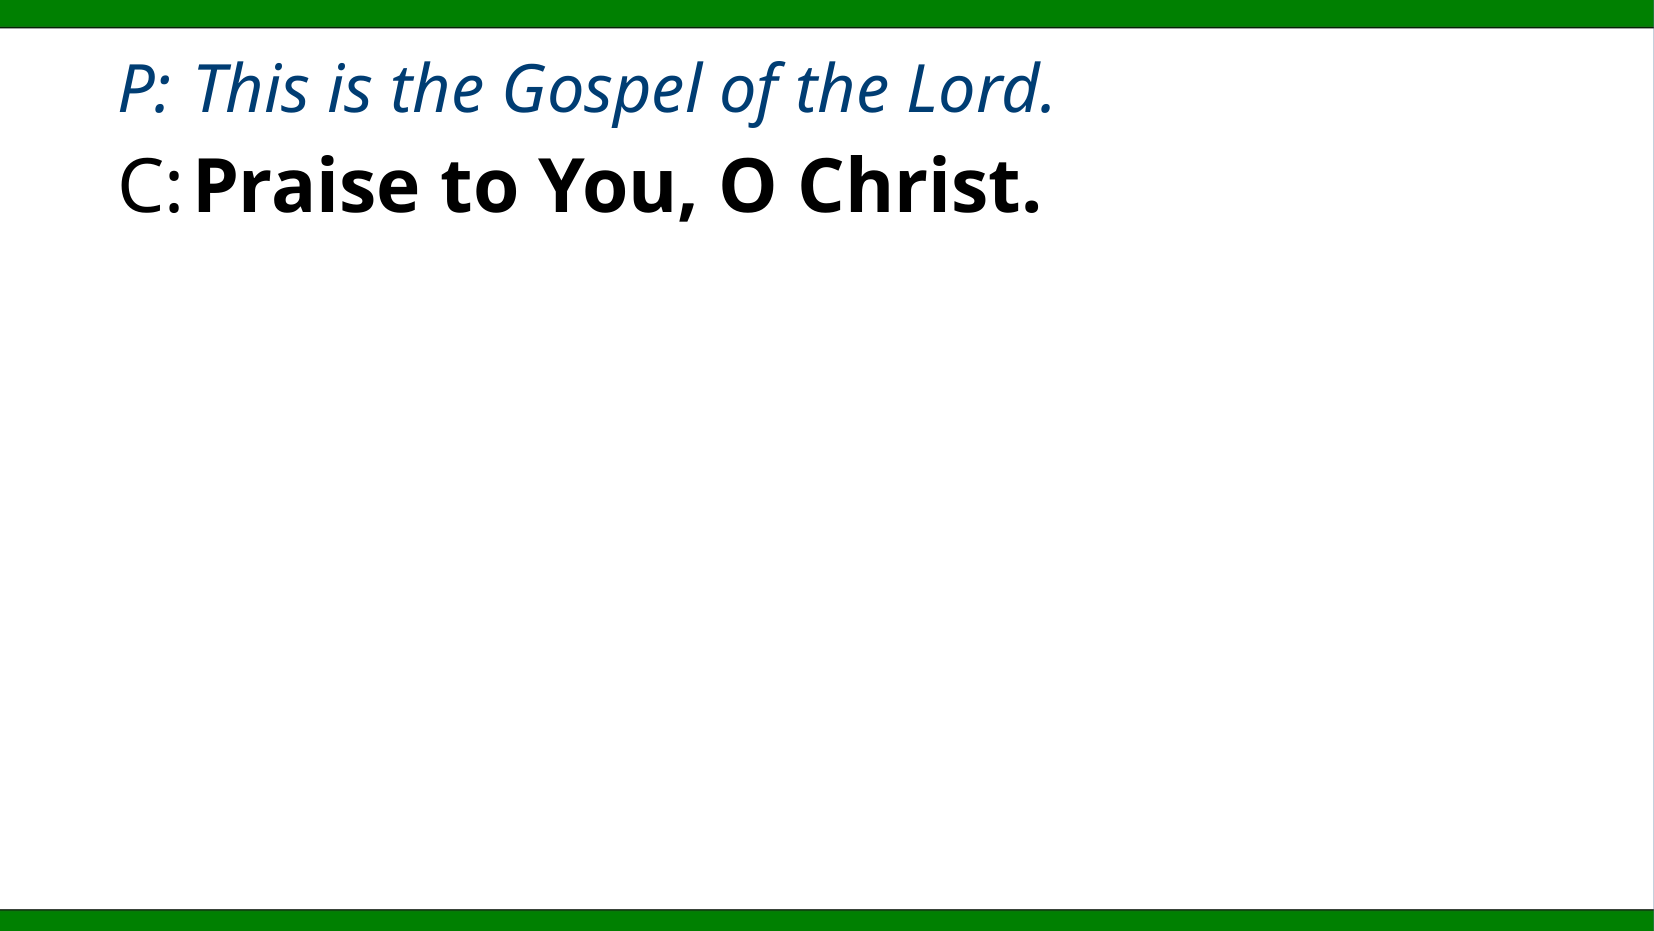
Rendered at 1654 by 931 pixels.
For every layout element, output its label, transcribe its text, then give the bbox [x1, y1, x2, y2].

picture [0, 0, 1654, 931]
text_box P: This is the Gospel of the Lord. C: Praise to You, O Christ. [102, 34, 1543, 238]
